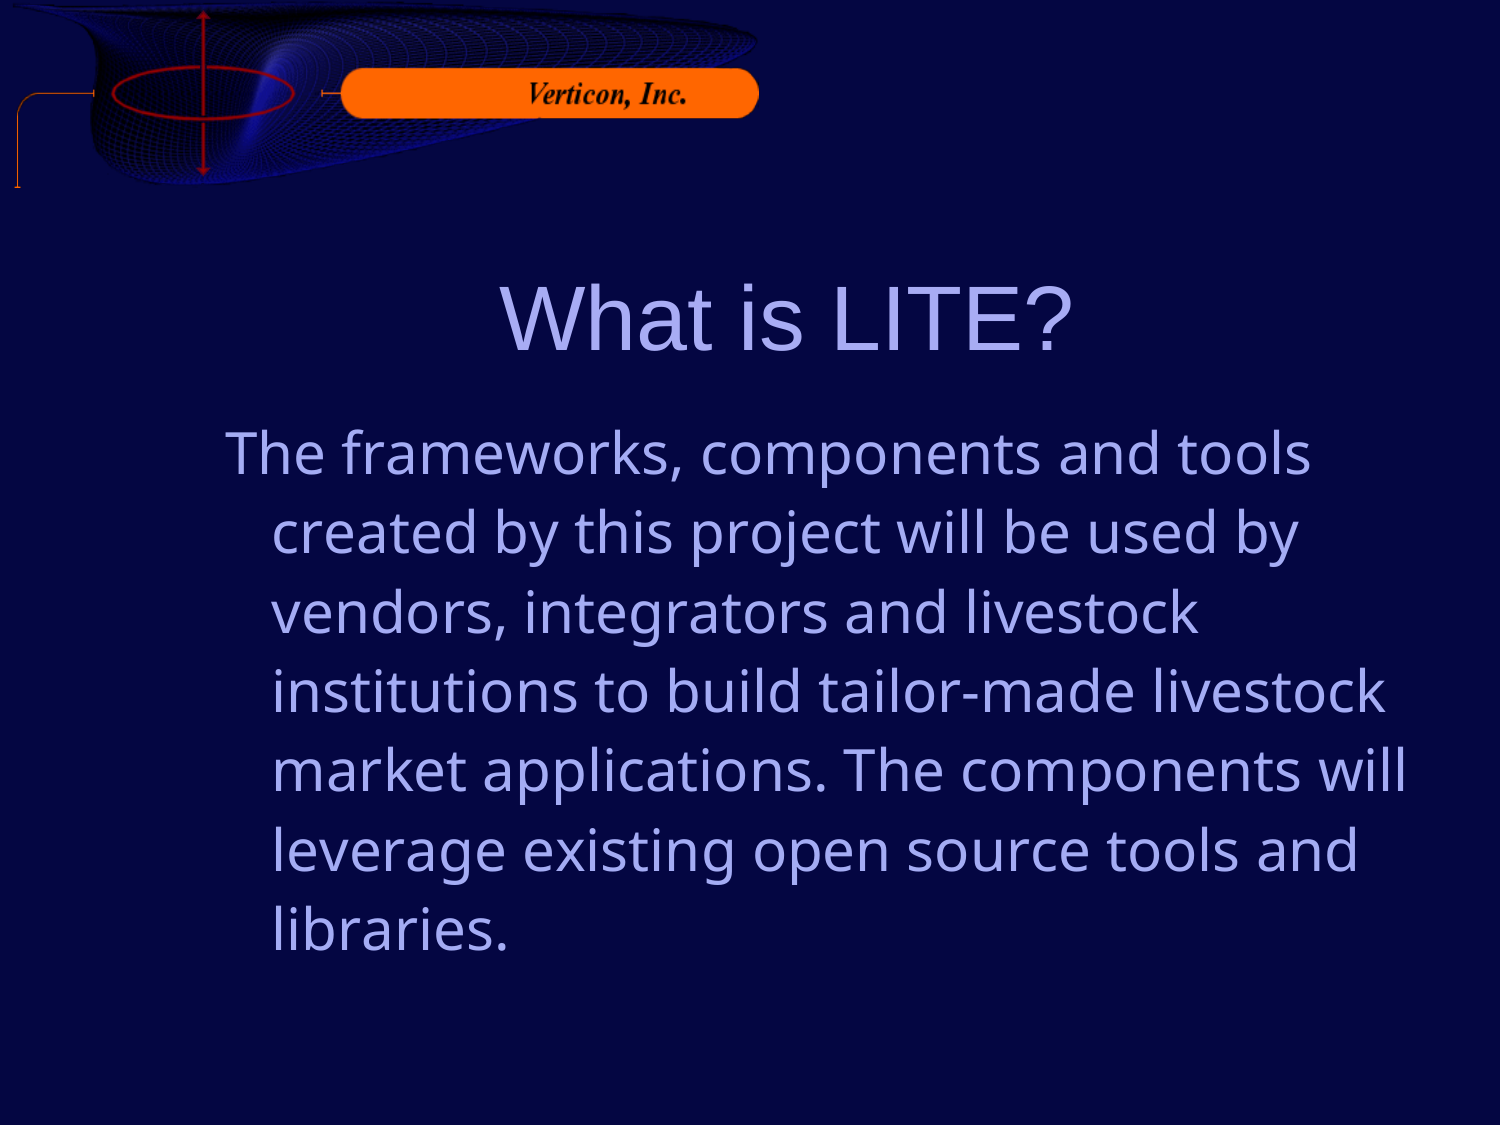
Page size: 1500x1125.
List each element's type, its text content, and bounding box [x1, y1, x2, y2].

title What is LITE? [112, 232, 1463, 406]
list The frameworks, components and tools created by this project will be used by vendors, integrators and livestock institutions to build tailor-made livestock market applications. The components will leverage existing open source tools and libraries. [150, 412, 1463, 1052]
picture [8, 0, 759, 188]
